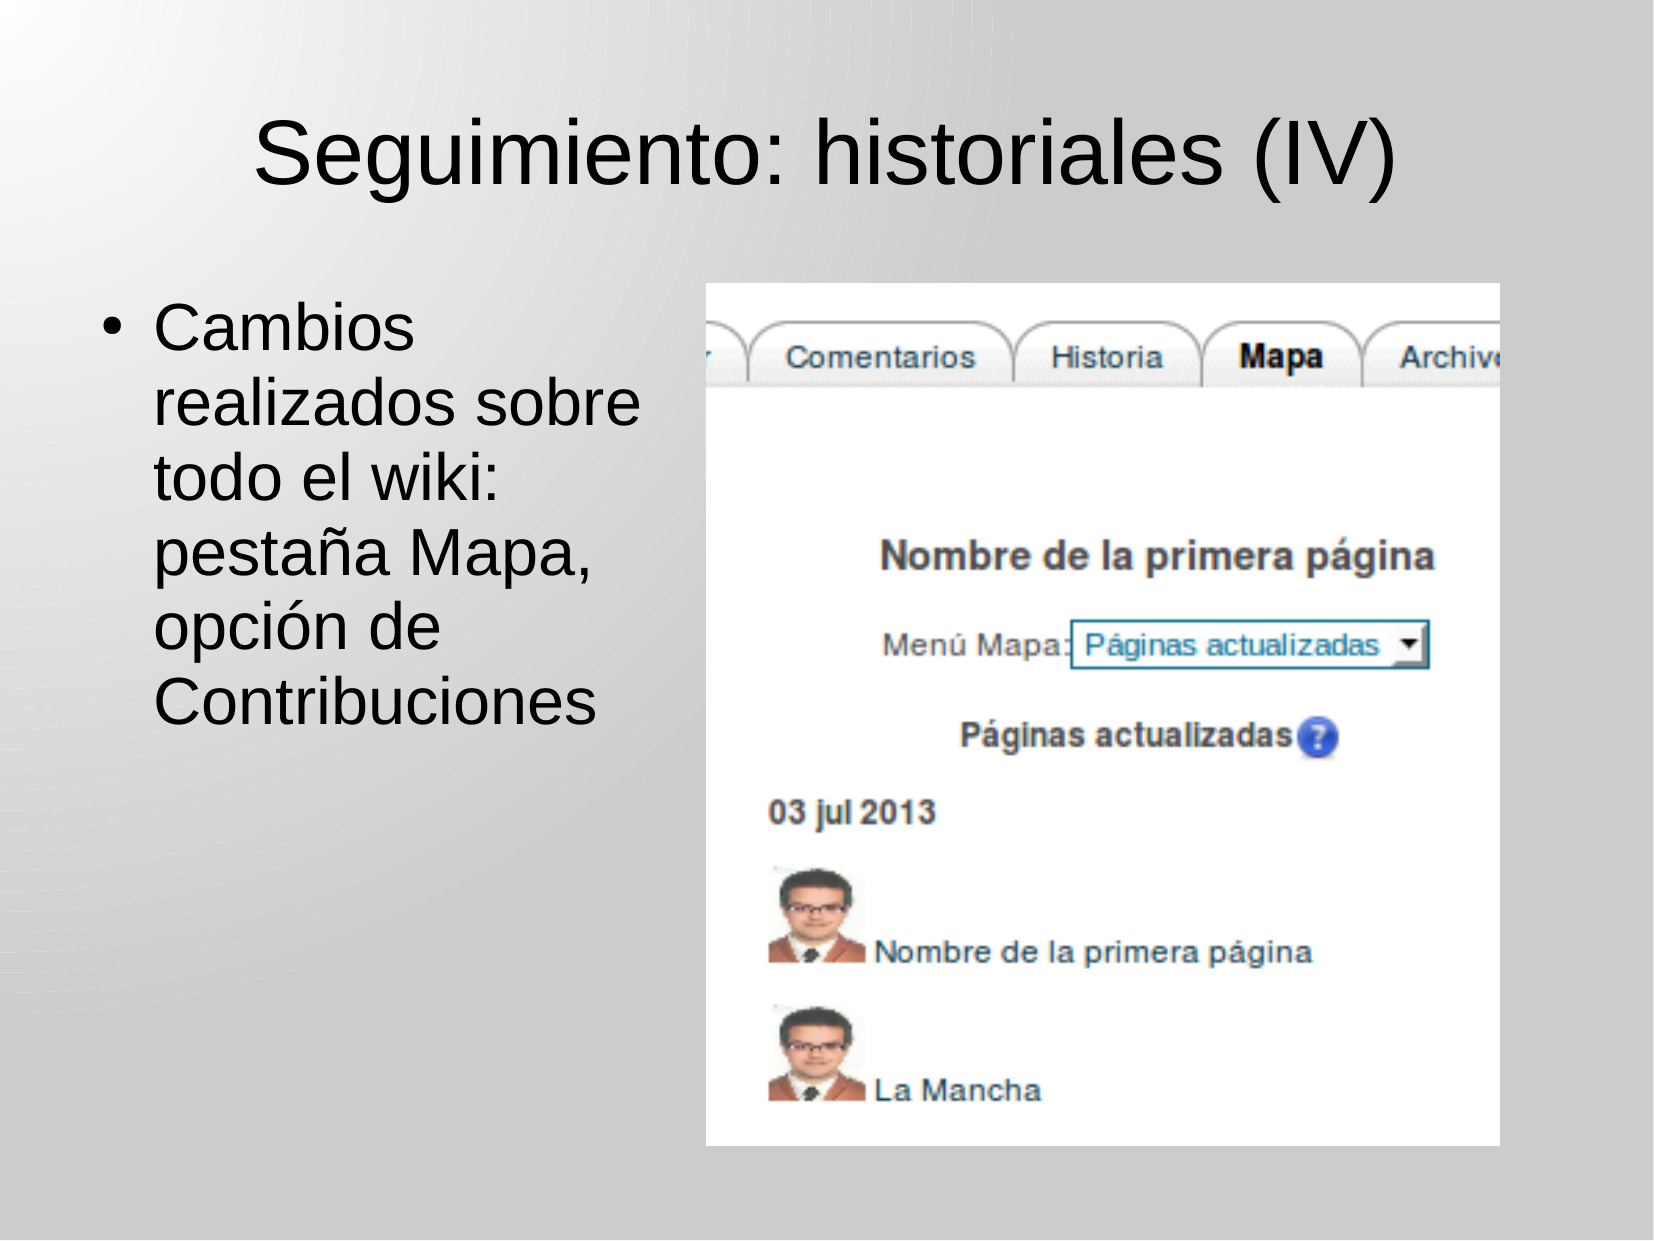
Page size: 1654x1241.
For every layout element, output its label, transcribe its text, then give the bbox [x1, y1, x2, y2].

list Cambios realizados sobre todo el wiki: pestaña Mapa, opción de Contribuciones [82, 290, 706, 1109]
picture [706, 283, 1500, 1146]
title Seguimiento: historiales (IV) [82, 49, 1571, 257]
